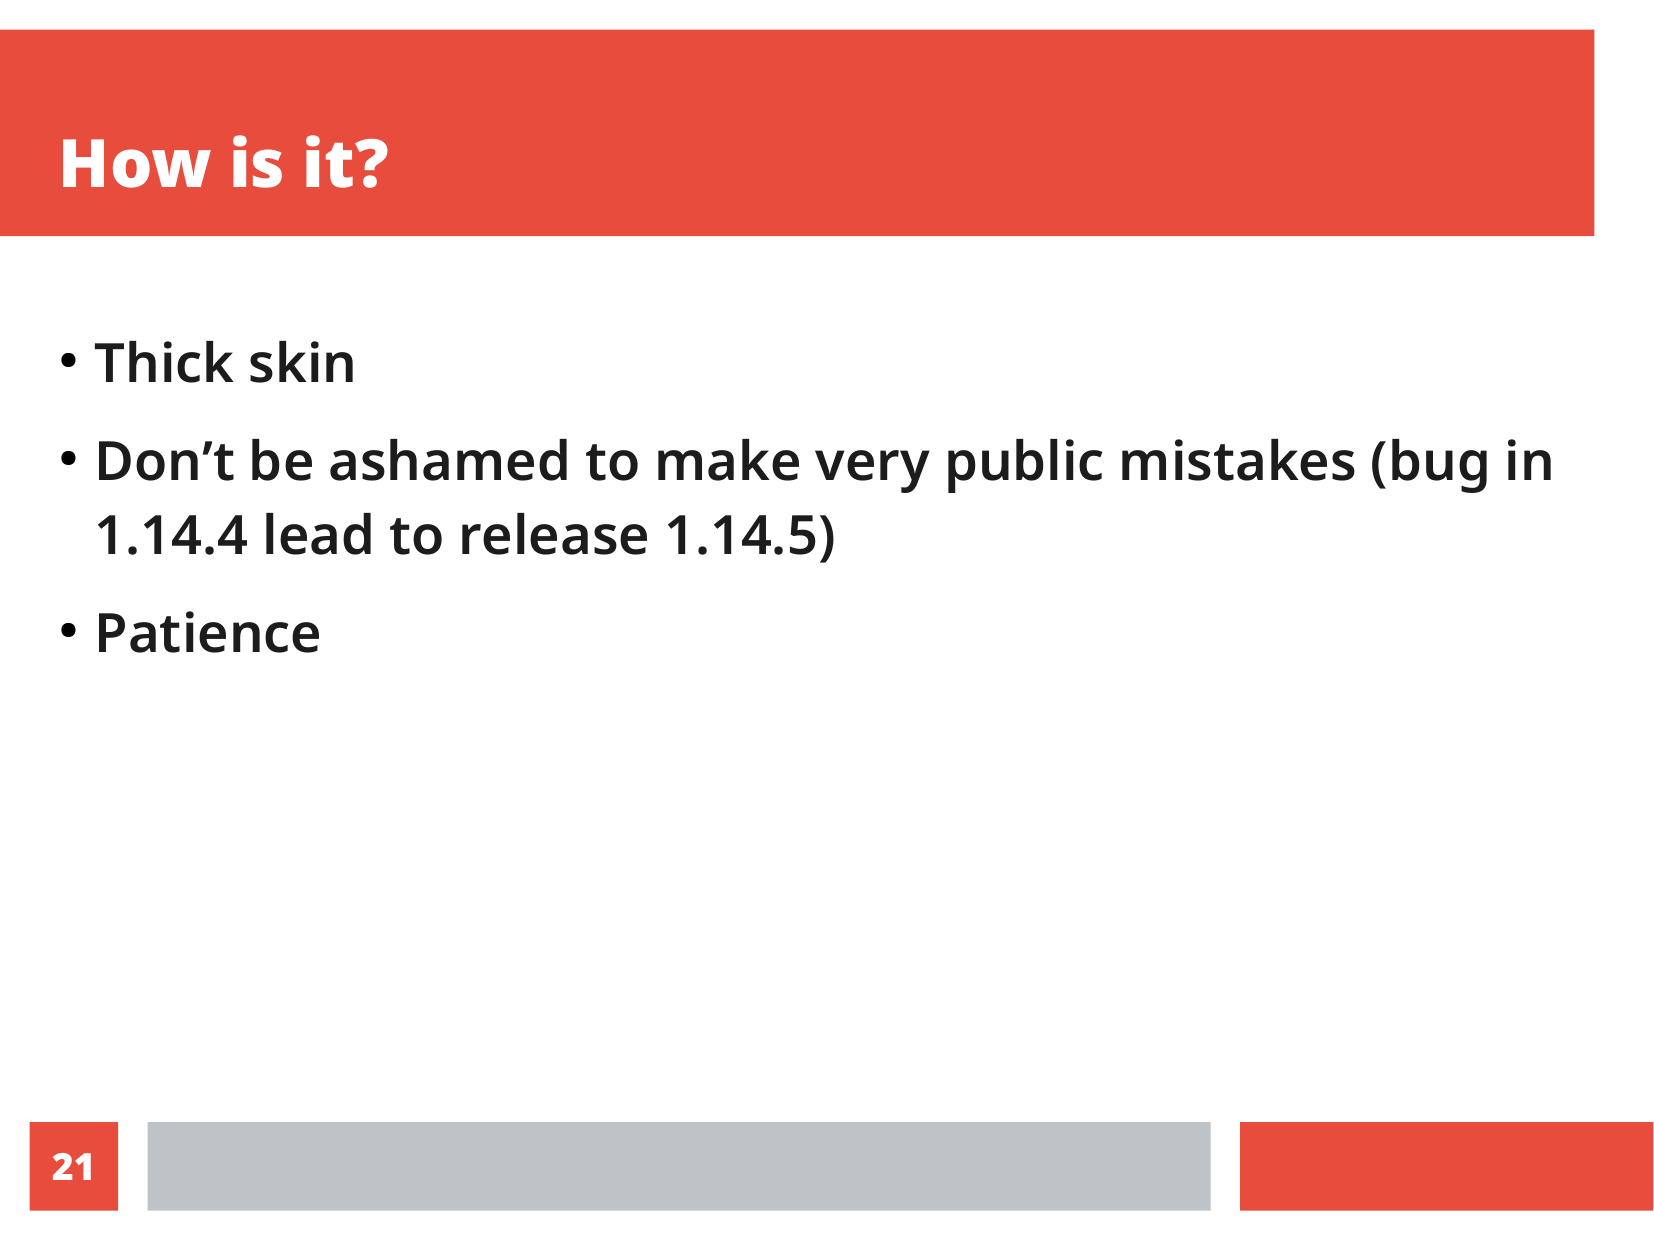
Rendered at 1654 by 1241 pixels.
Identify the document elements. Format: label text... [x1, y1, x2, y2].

list Thick skin Don’t be ashamed to make very public mistakes (bug in 1.14.4 lead to release 1.14.5) Patience [59, 324, 1565, 1093]
title How is it? [59, 59, 1595, 207]
